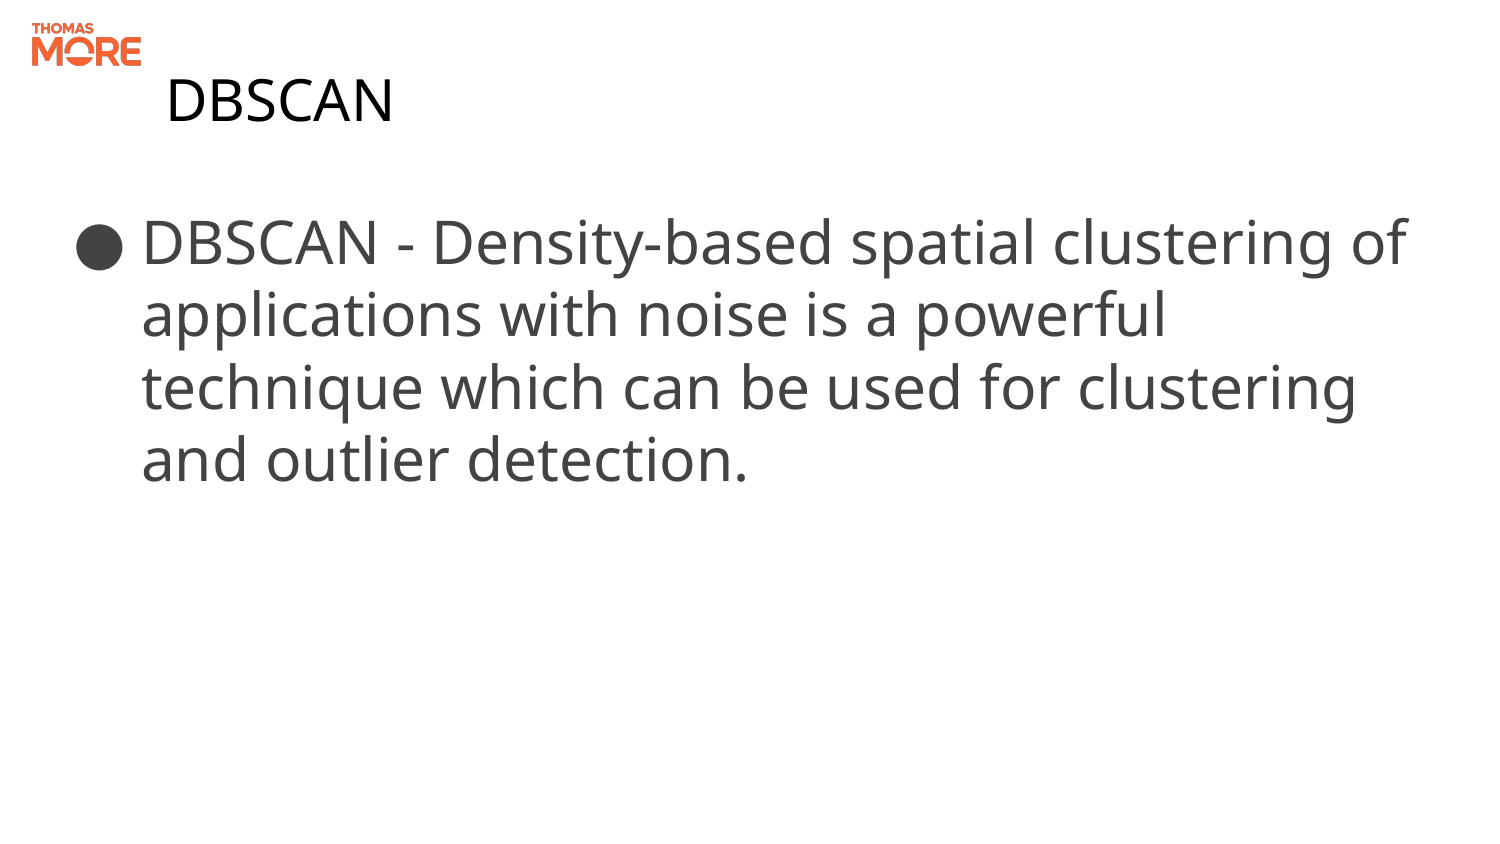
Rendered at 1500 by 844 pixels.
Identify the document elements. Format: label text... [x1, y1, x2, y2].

list DBSCAN - Density-based spatial clustering of applications with noise is a powerful technique which can be used for clustering and outlier detection. [51, 189, 1476, 750]
title DBSCAN [150, 48, 1428, 143]
picture [22, 13, 151, 76]
